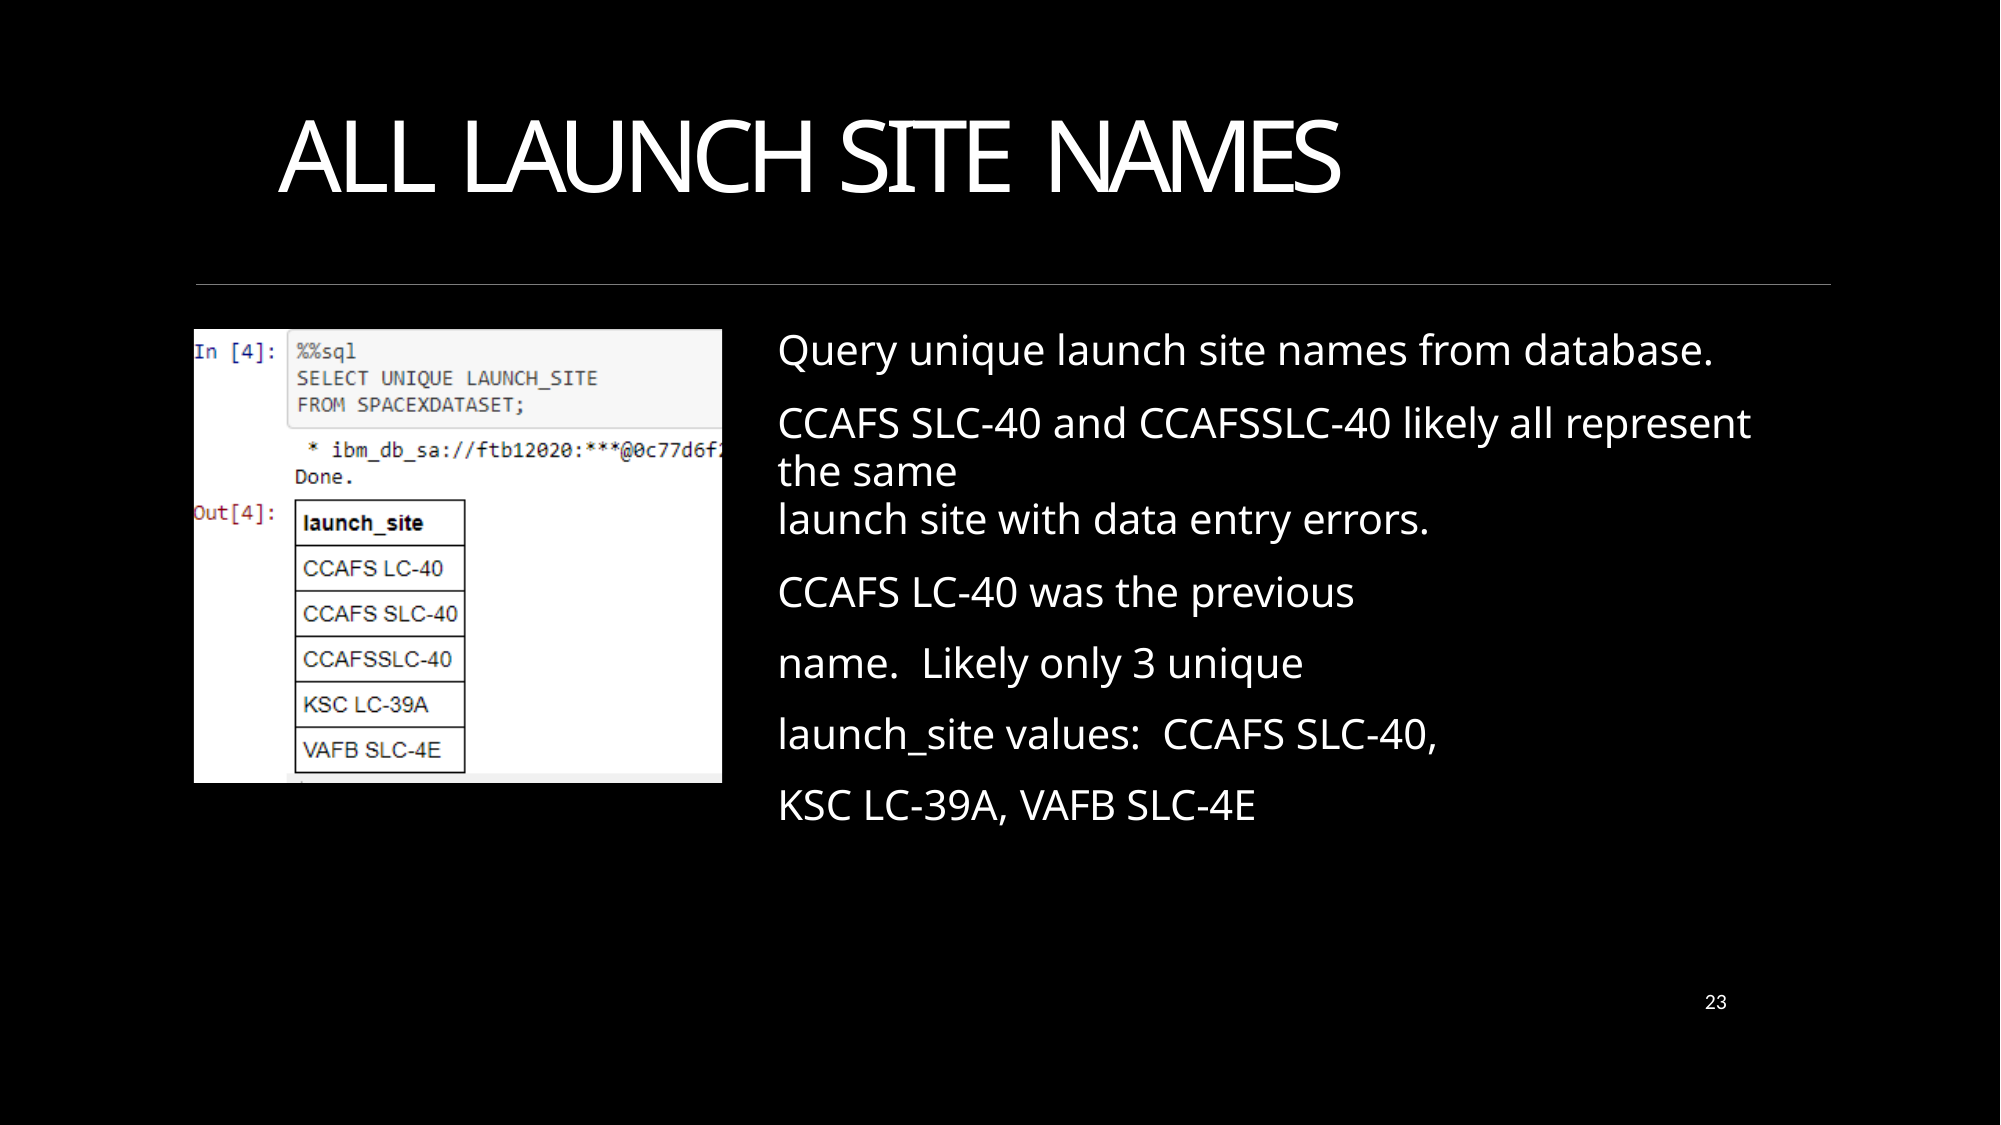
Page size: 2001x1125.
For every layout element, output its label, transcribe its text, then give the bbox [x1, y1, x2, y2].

title All Launch Site Names [150, 89, 1472, 214]
text_box Query unique launch site names from database. CCAFS SLC-40 and CCAFSSLC-40 likely all represent the same launch site with data entry errors. CCAFS LC-40 was the previous name. Likely only 3 unique launch_site values: CCAFS SLC-40, KSC LC-39A, VAFB SLC-4E [775, 297, 1789, 901]
slide_number 19 [1698, 979, 1788, 1026]
text_box [194, 330, 722, 783]
